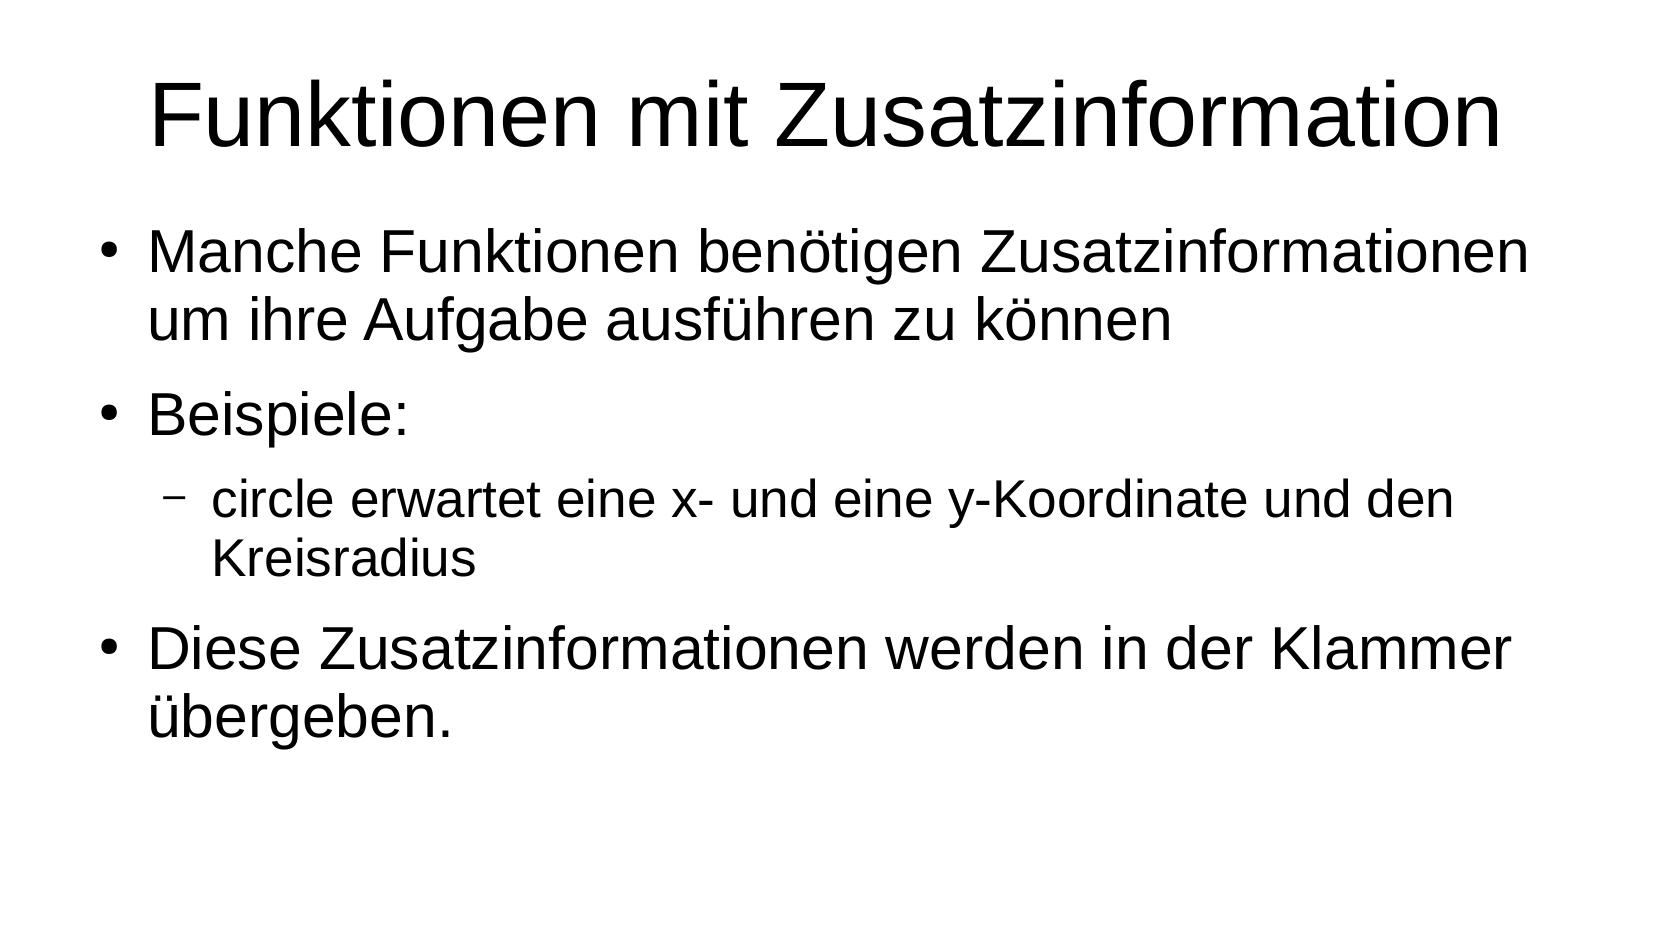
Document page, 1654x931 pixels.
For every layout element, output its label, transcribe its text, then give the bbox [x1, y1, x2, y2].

title Funktionen mit Zusatzinformation [82, 37, 1571, 193]
list Manche Funktionen benötigen Zusatzinformationen um ihre Aufgabe ausführen zu können Beispiele: circle erwartet eine x- und eine y-Koordinate und den Kreisradius Diese Zusatzinformationen werden in der Klammer übergeben. [82, 217, 1571, 758]
